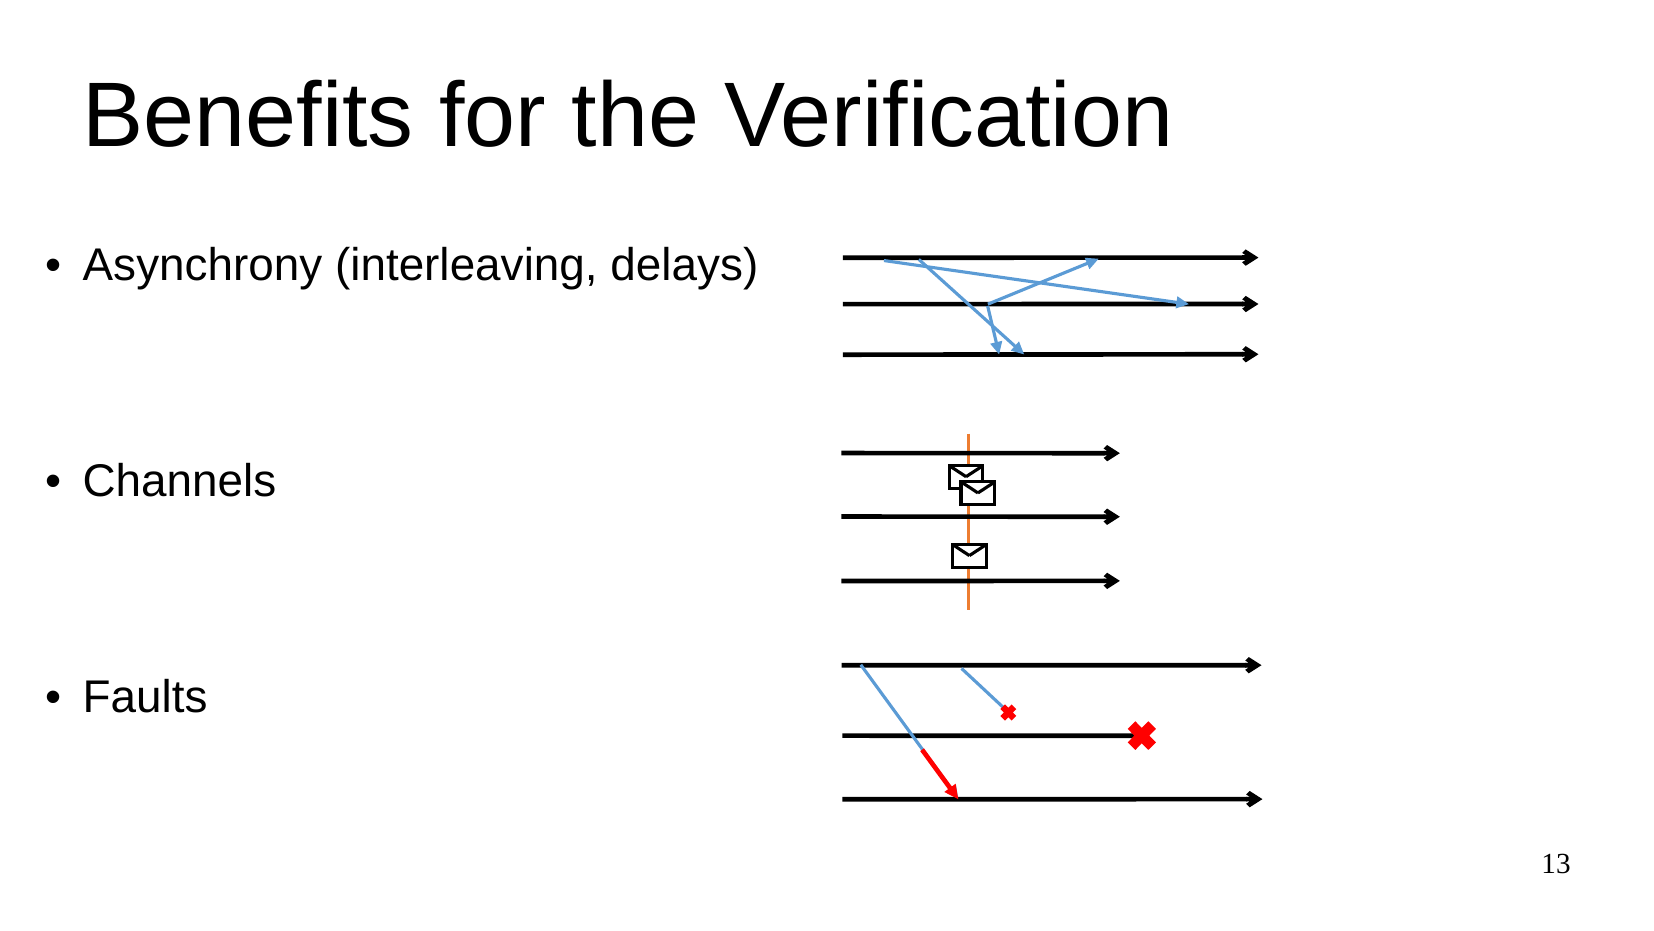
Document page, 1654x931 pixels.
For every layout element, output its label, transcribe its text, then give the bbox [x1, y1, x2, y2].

text_box [949, 469, 995, 505]
text_box [952, 547, 987, 568]
text_box [1129, 722, 1155, 749]
text_box Asynchrony (interleaving, delays) Channels Faults [30, 231, 781, 857]
text_box [1001, 705, 1015, 720]
text_box [953, 465, 979, 474]
title Benefits for the Verification [82, 37, 1571, 193]
text_box [957, 544, 982, 553]
